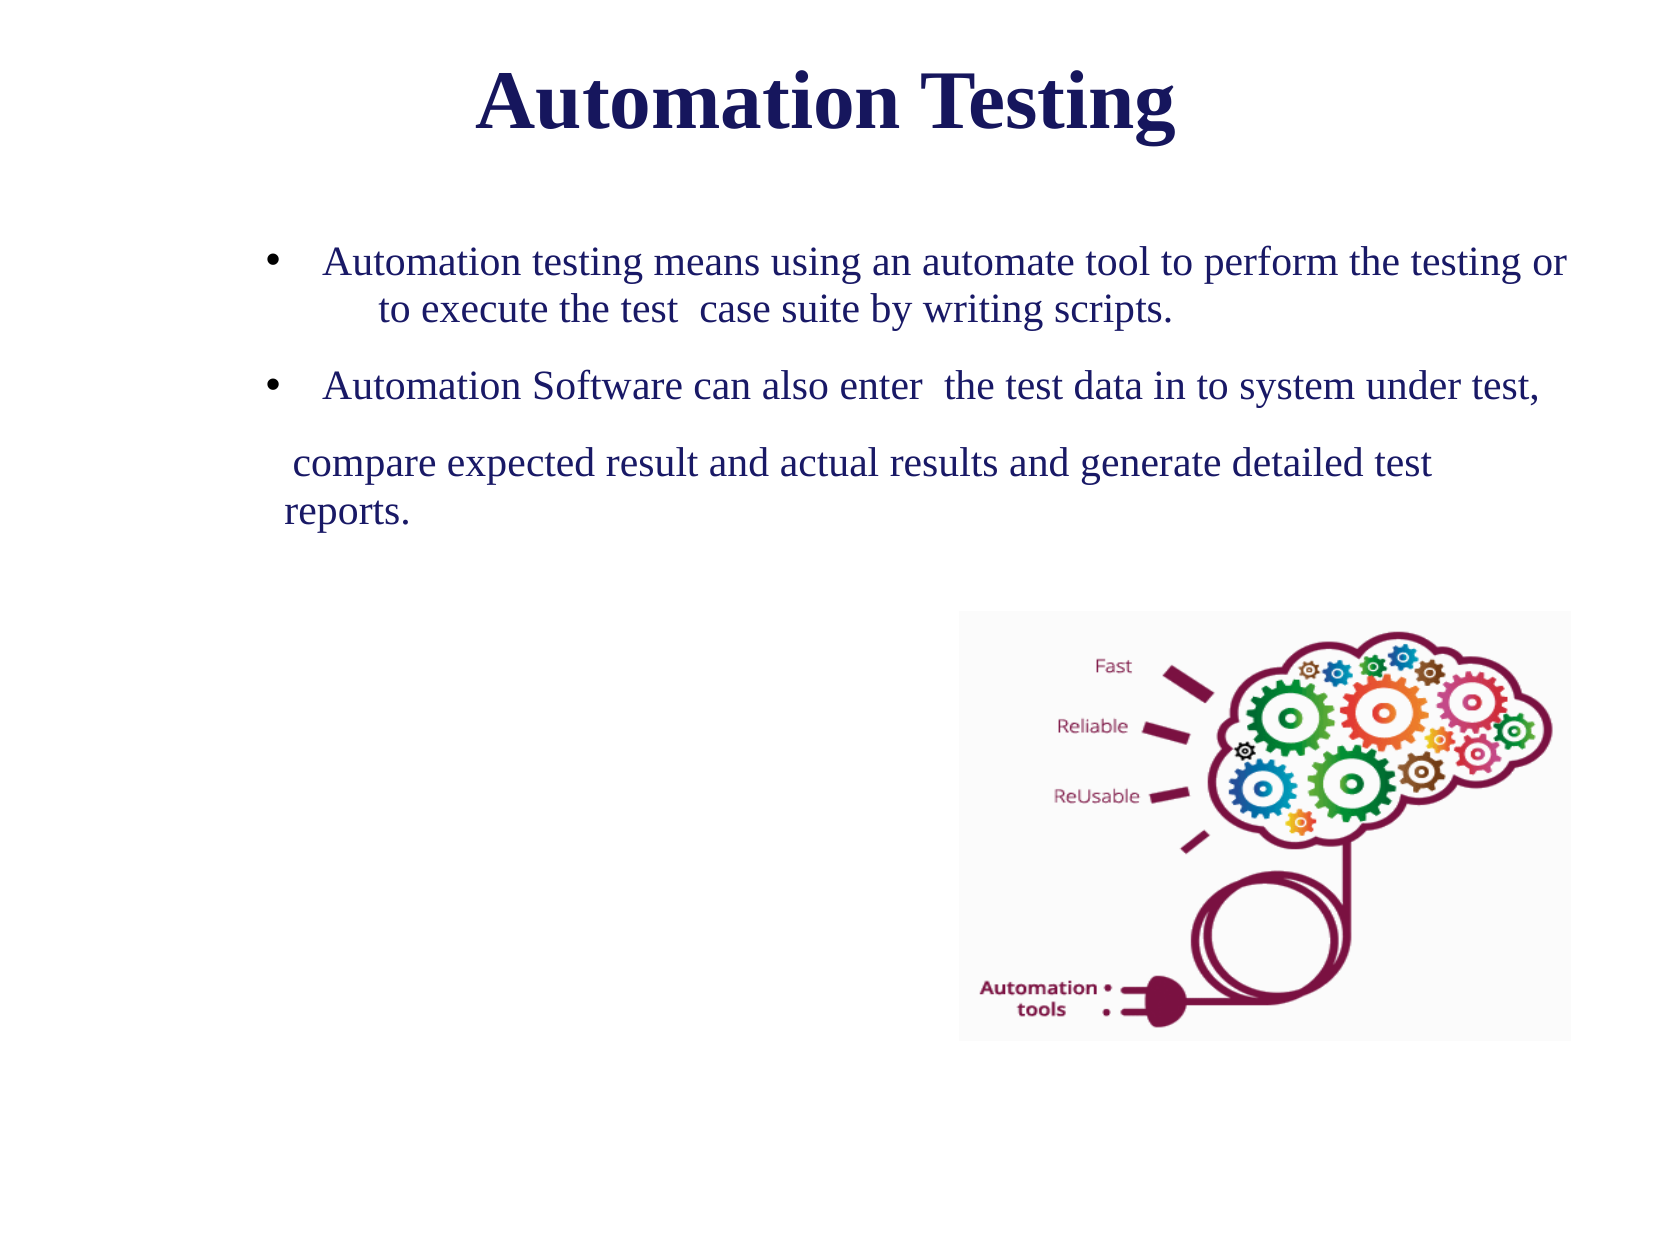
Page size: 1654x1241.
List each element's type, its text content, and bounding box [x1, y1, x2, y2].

text_box Automation testing means using an automate tool to perform the testing or to execute the test case suite by writing scripts. Automation Software can also enter the test data in to system under test, compare expected result and actual results and generate detailed test reports. [214, 232, 1571, 1016]
text_box Automation Testing [82, 26, 1571, 171]
picture [959, 611, 1571, 1041]
